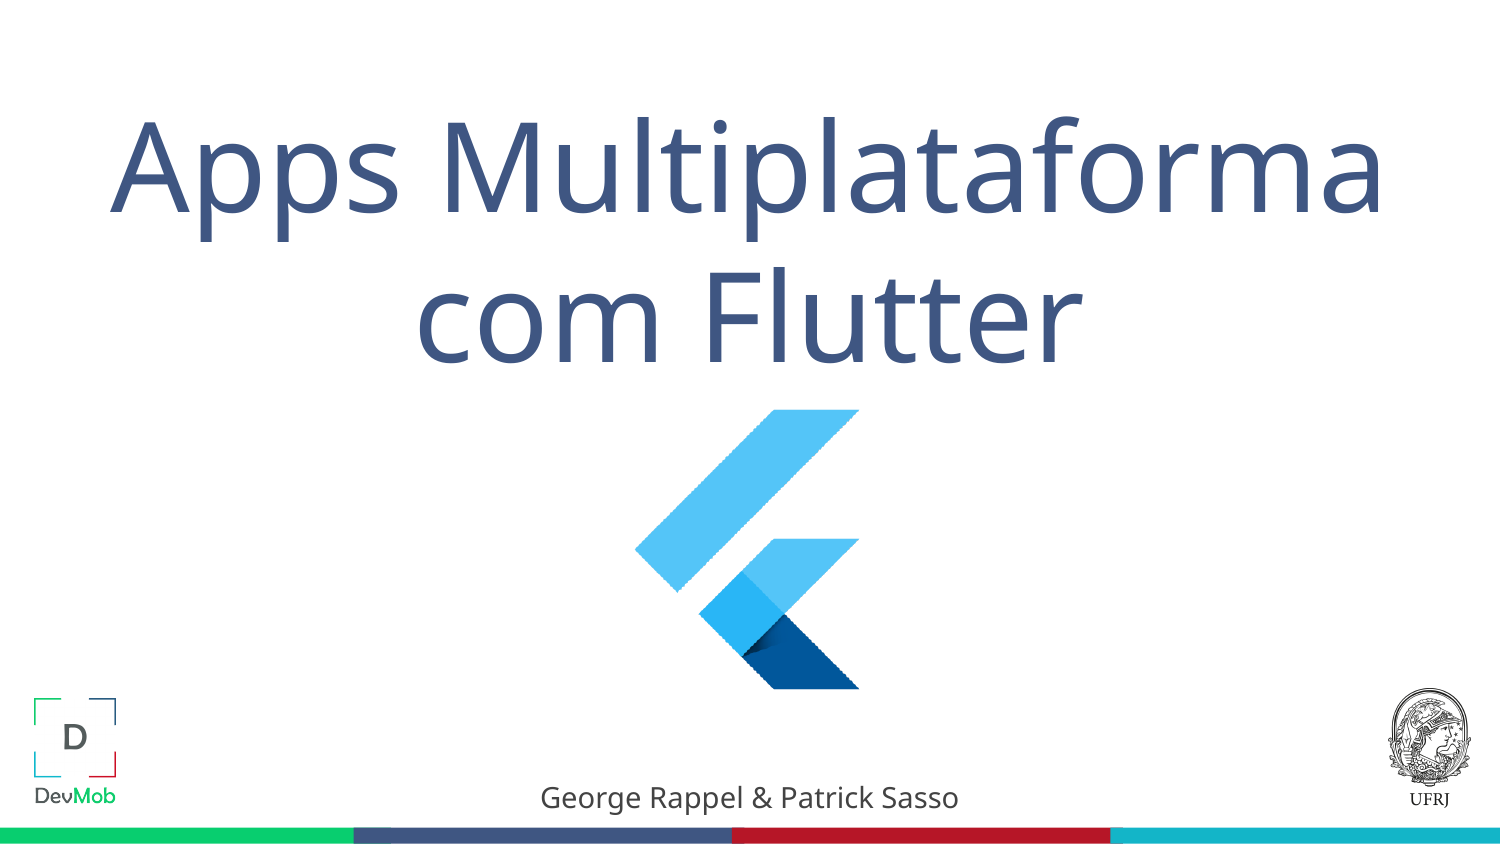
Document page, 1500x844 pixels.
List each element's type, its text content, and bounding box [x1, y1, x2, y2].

title Apps Multiplataforma com Flutter [51, 79, 1449, 403]
picture [1388, 688, 1471, 808]
picture [595, 394, 905, 705]
text_box George Rappel & Patrick Sasso [511, 764, 989, 844]
picture [34, 698, 116, 808]
